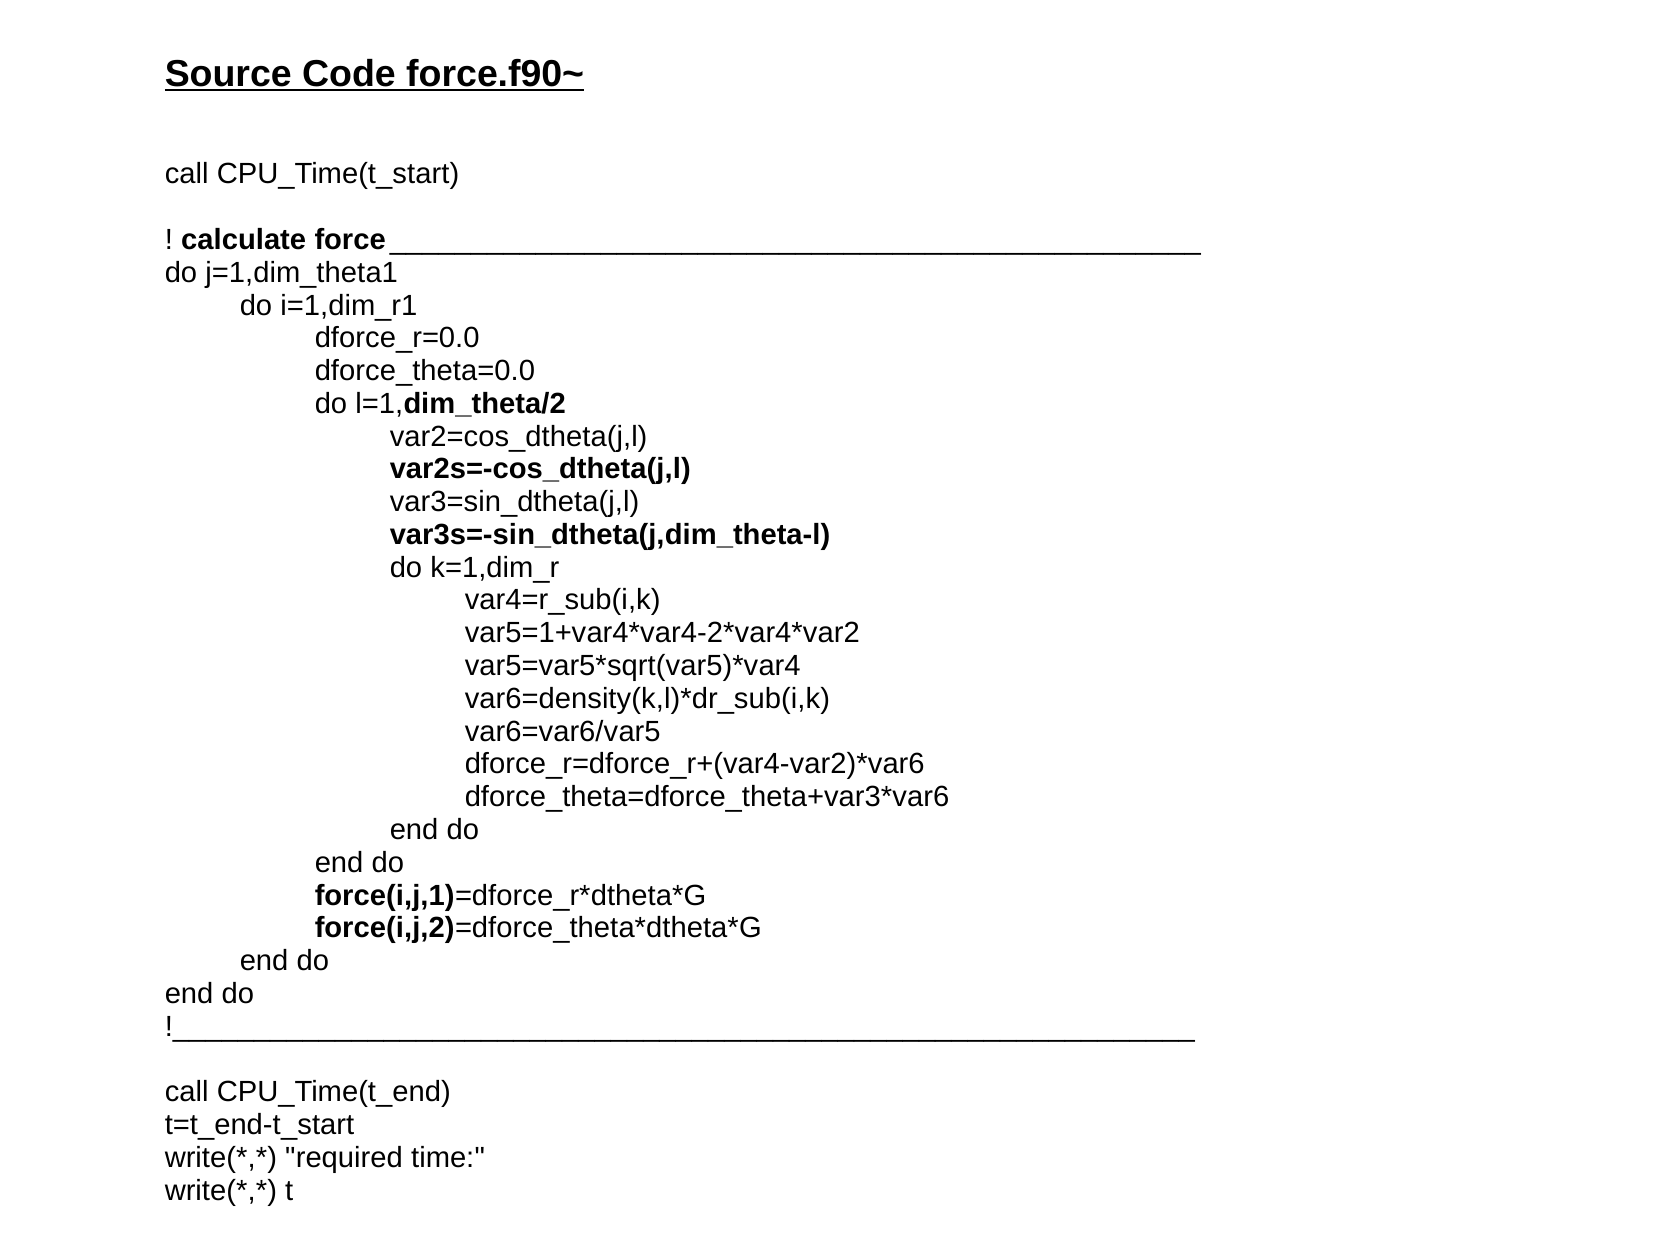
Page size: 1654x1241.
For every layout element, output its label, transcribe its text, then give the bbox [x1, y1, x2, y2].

text_box call CPU_Time(t_start) ! calculate force __________________________________________________ do j=1,dim_theta1 do i=1,dim_r1 dforce_r=0.0 dforce_theta=0.0 do l=1,dim_theta/2 var2=cos_dtheta(j,l) var2s=-cos_dtheta(j,l) var3=sin_dtheta(j,l) var3s=-sin_dtheta(j,dim_theta-l) do k=1,dim_r var4=r_sub(i,k) var5=1+var4*var4-2*var4*var2 var5=var5*sqrt(var5)*var4 var6=density(k,l)*dr_sub(i,k) var6=var6/var5 dforce_r=dforce_r+(var4-var2)*var6 dforce_theta=dforce_theta+var3*var6 end do end do force(i,j,1)=dforce_r*dtheta*G force(i,j,2)=dforce_theta*dtheta*G end do end do !_______________________________________________________________ call CPU_Time(t_end) t=t_end-t_start write(*,*) "required time:" write(*,*) t [150, 150, 1501, 1214]
text_box Source Code force.f90~ [150, 45, 1501, 102]
